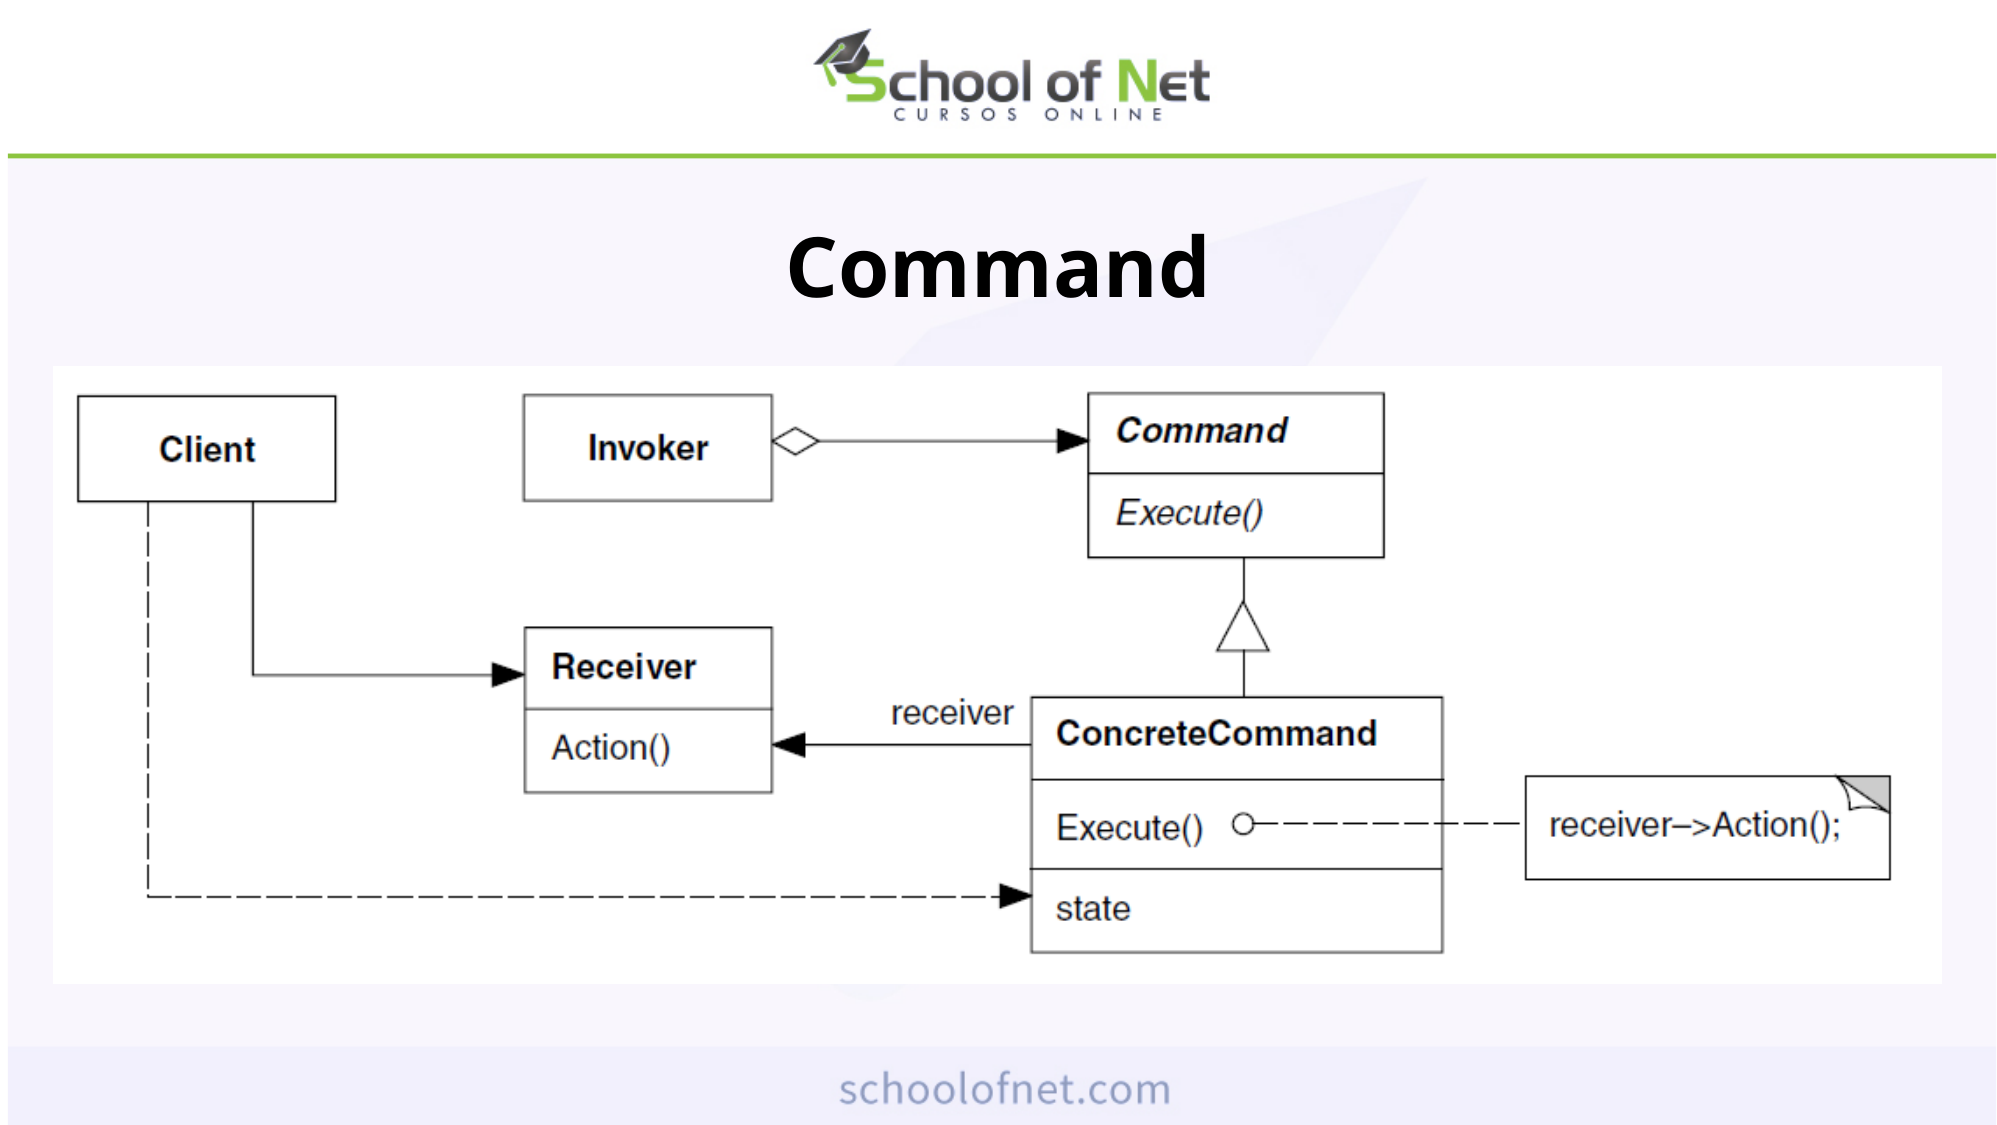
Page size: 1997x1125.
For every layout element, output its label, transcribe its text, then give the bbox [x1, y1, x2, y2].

title Command [99, 171, 1897, 360]
picture [7, 5, 1997, 1125]
